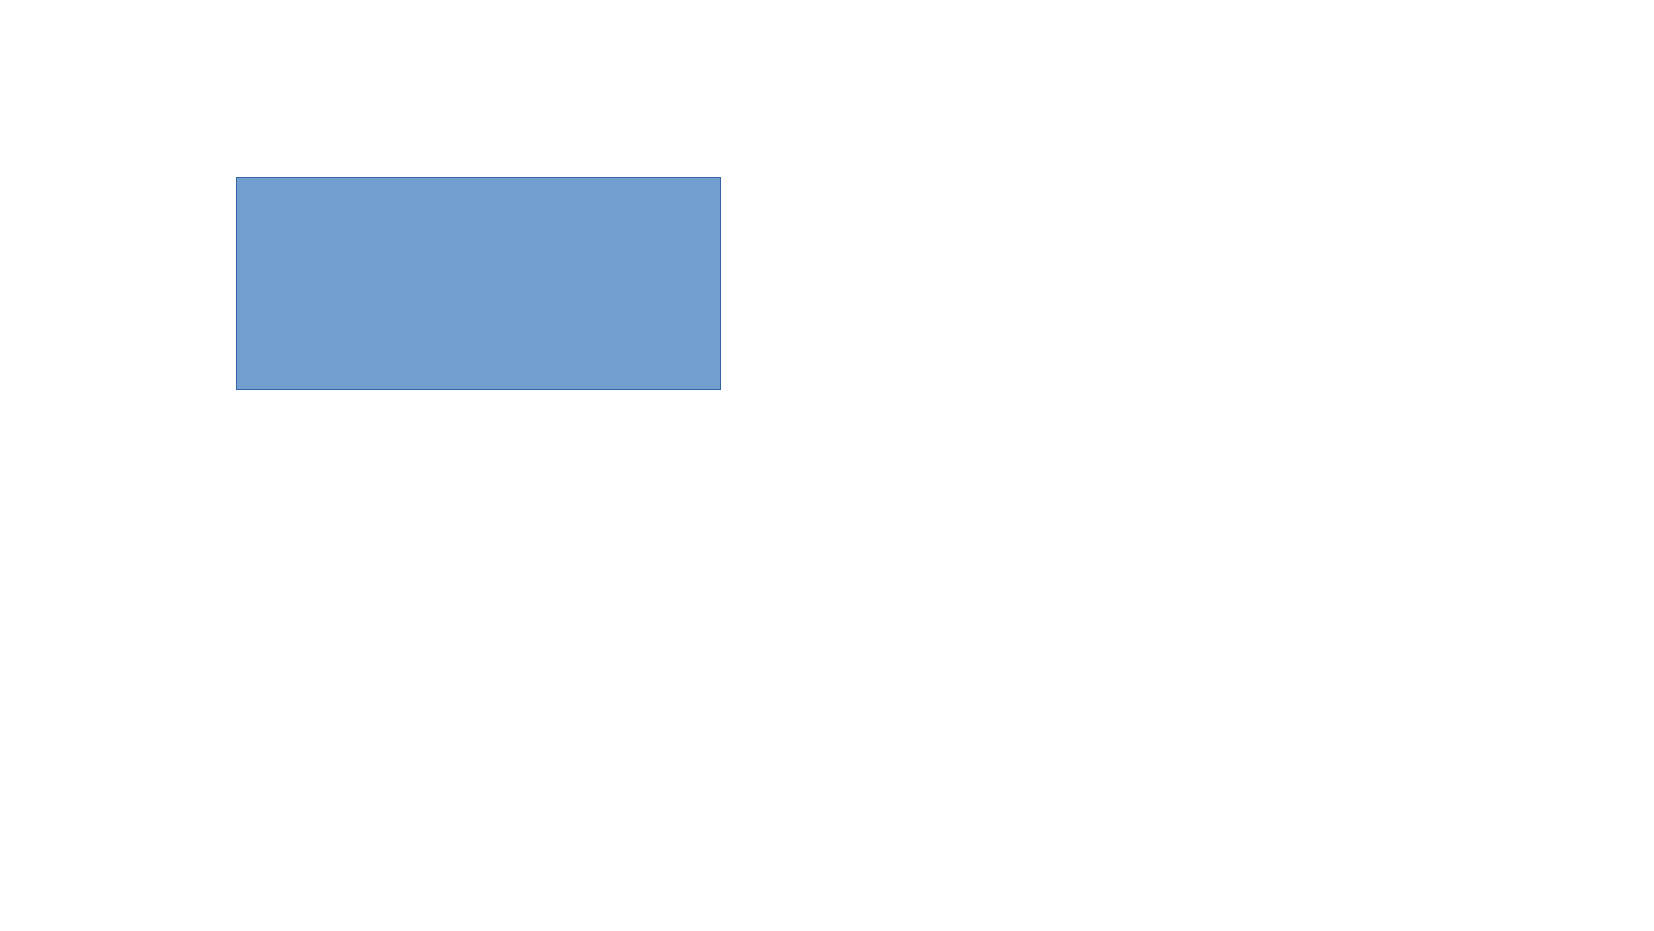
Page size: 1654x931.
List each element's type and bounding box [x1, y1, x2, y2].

text_box [236, 177, 721, 390]
